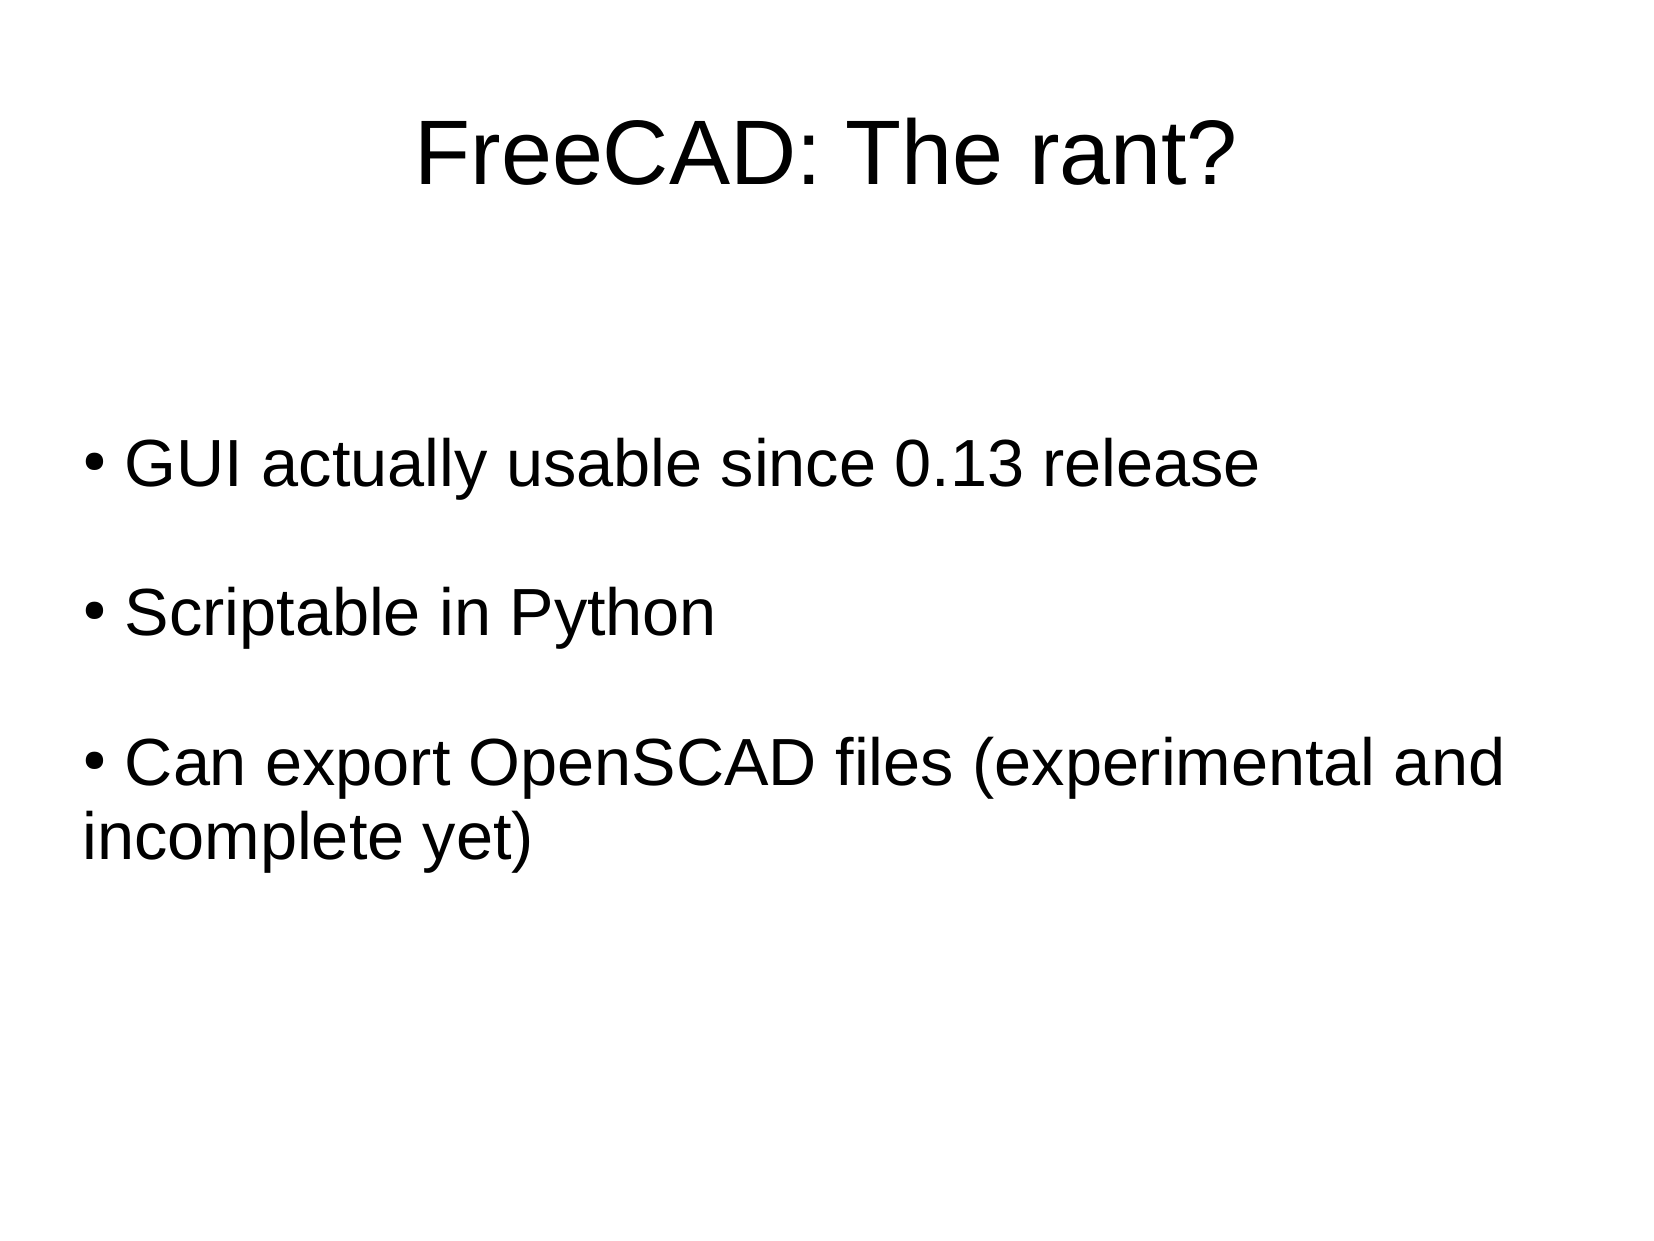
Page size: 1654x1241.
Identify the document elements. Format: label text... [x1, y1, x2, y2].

title FreeCAD: The rant? [82, 49, 1571, 257]
subtitle GUI actually usable since 0.13 release Scriptable in Python Can export OpenSCAD files (experimental and incomplete yet) [82, 290, 1571, 1241]
